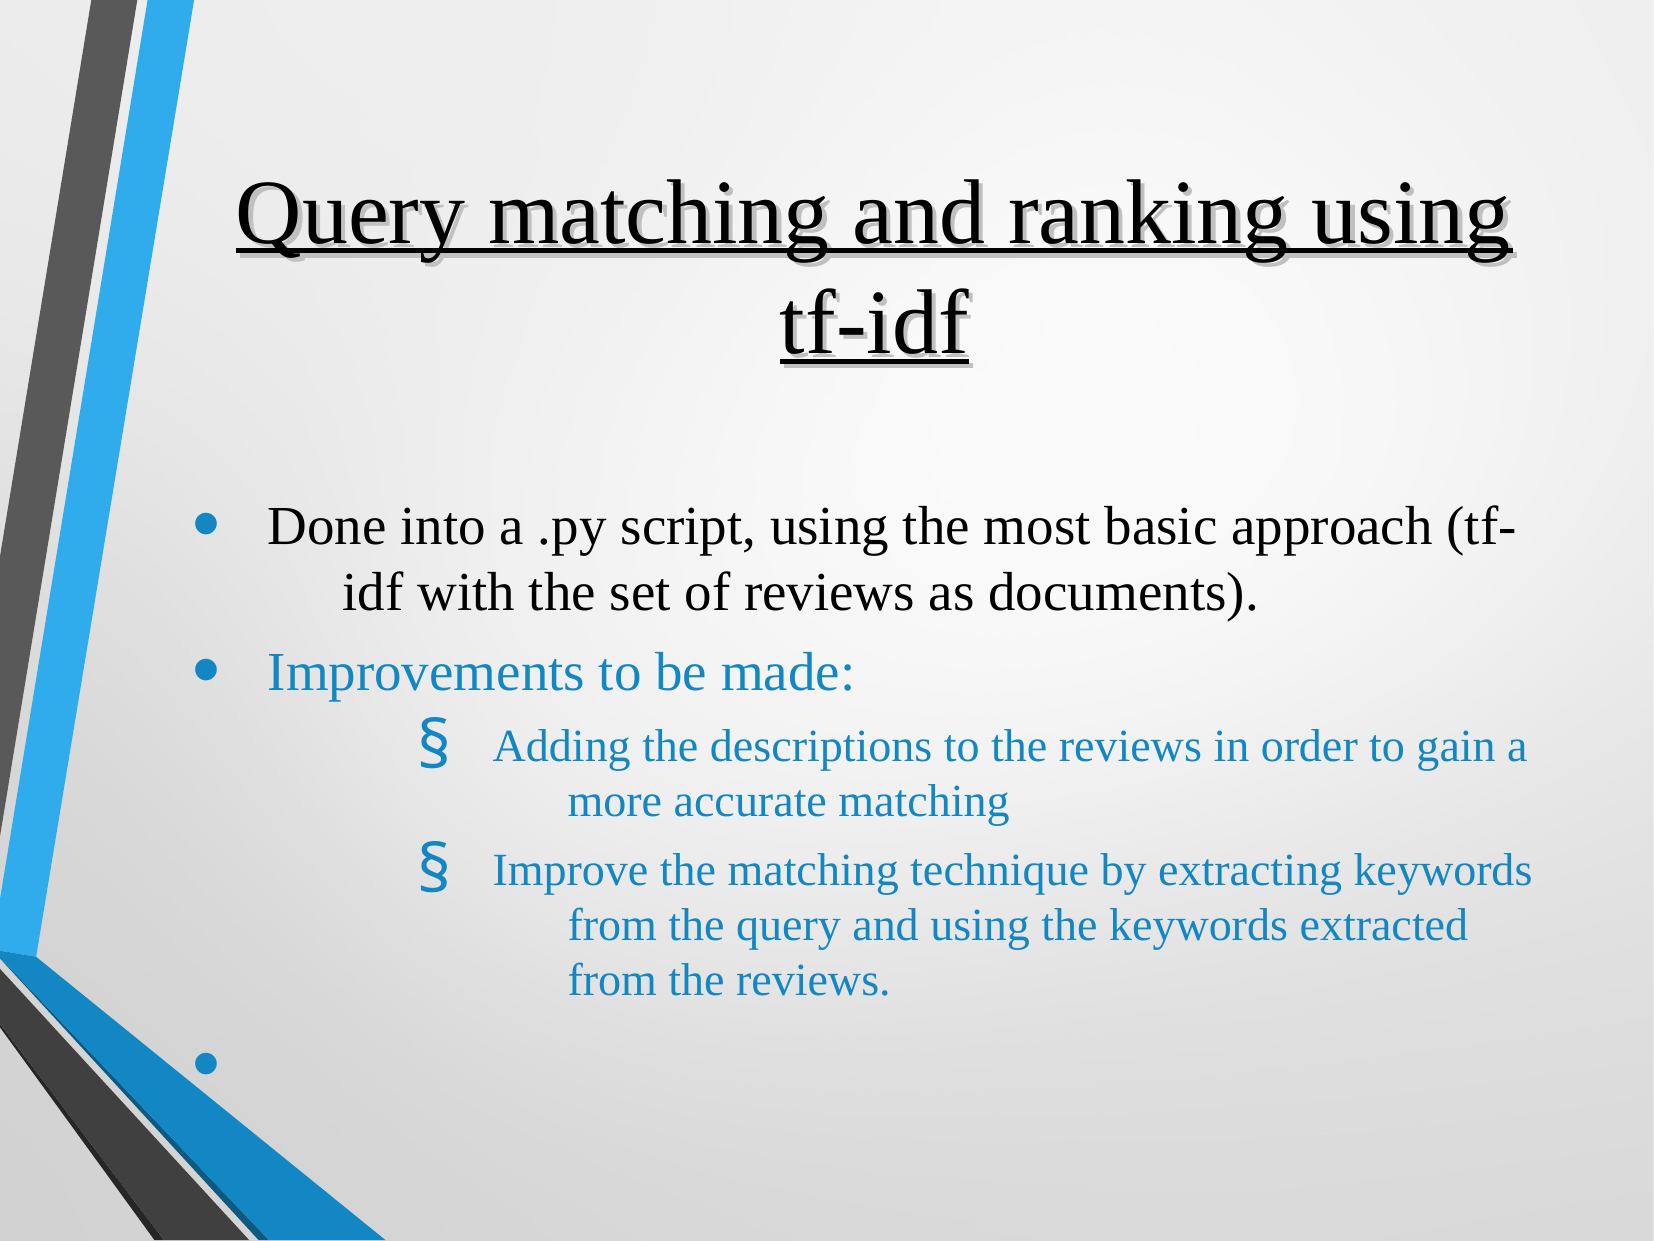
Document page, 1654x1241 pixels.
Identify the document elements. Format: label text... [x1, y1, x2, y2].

title Query matching and ranking using tf-idf [177, 82, 1571, 441]
list Done into a .py script, using the most basic approach (tf-idf with the set of reviews as documents). Improvements to be made: Adding the descriptions to the reviews in order to gain a more accurate matching Improve the matching technique by extracting keywords from the query and using the keywords extracted from the reviews. [177, 482, 1571, 1085]
